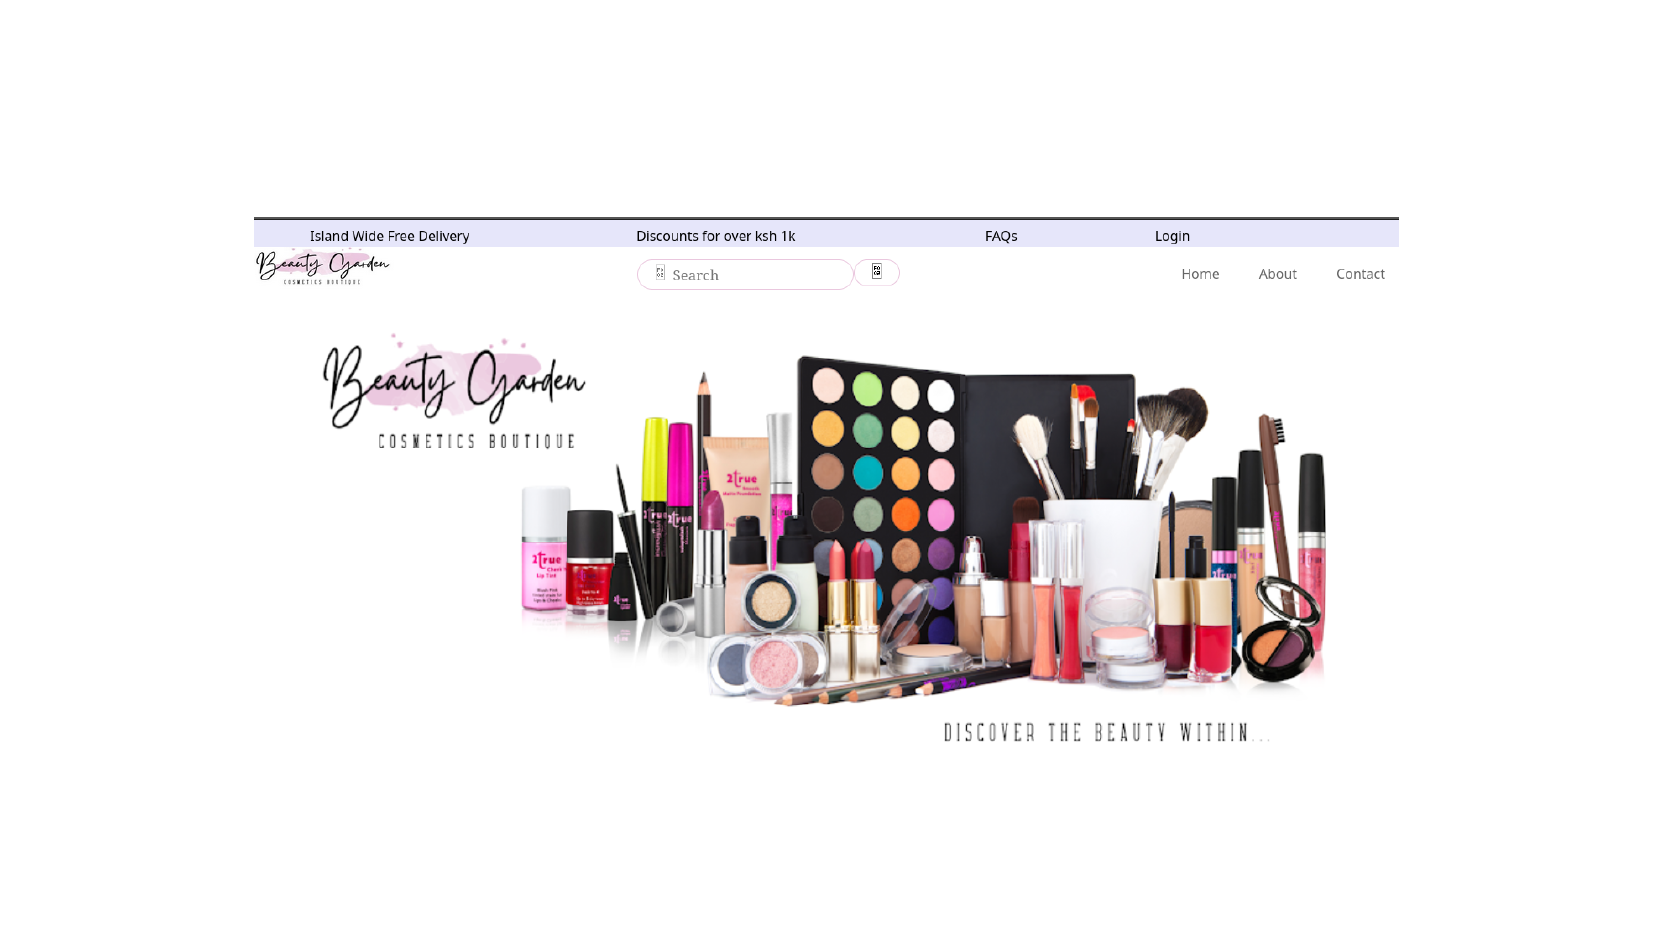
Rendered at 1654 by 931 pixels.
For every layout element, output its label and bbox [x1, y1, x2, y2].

picture [254, 217, 1399, 758]
